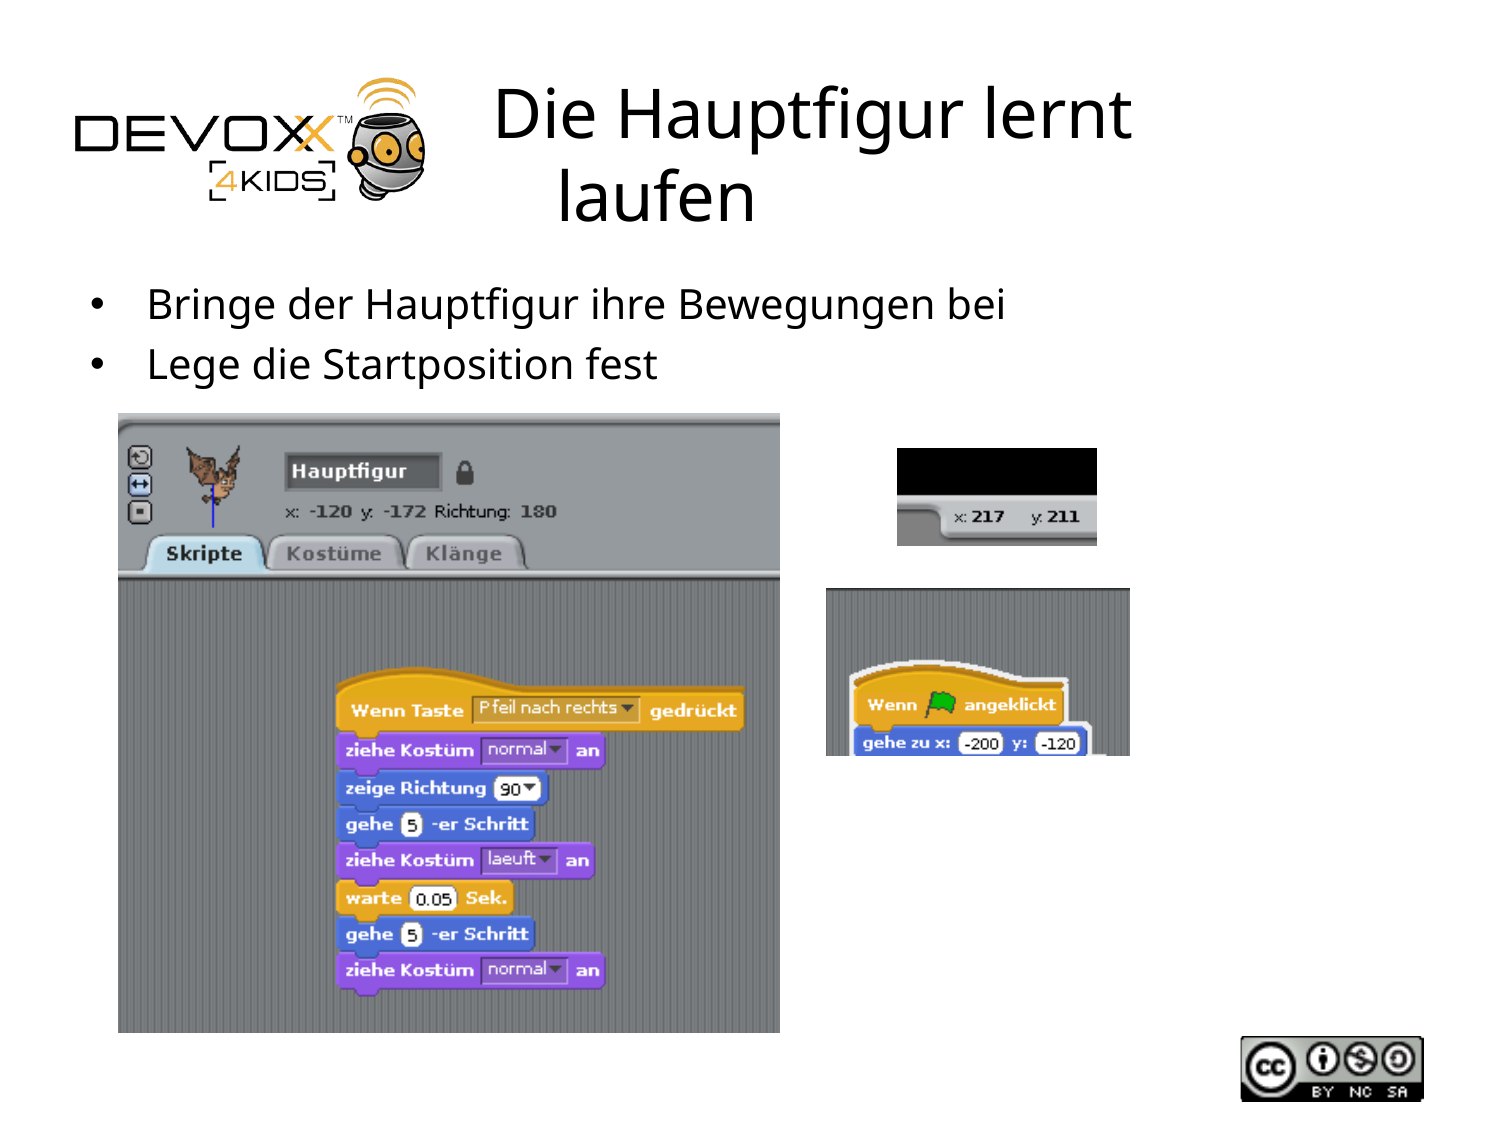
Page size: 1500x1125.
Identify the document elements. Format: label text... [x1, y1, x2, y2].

picture [897, 448, 1097, 546]
title Die Hauptfigur lernt laufen [125, 70, 1200, 258]
picture [1240, 1036, 1424, 1102]
text_box Bringe der Hauptfigur ihre Bewegungen bei Lege die Startposition fest [87, 277, 1368, 432]
picture [118, 413, 780, 1033]
picture [826, 588, 1130, 756]
picture [75, 77, 125, 201]
